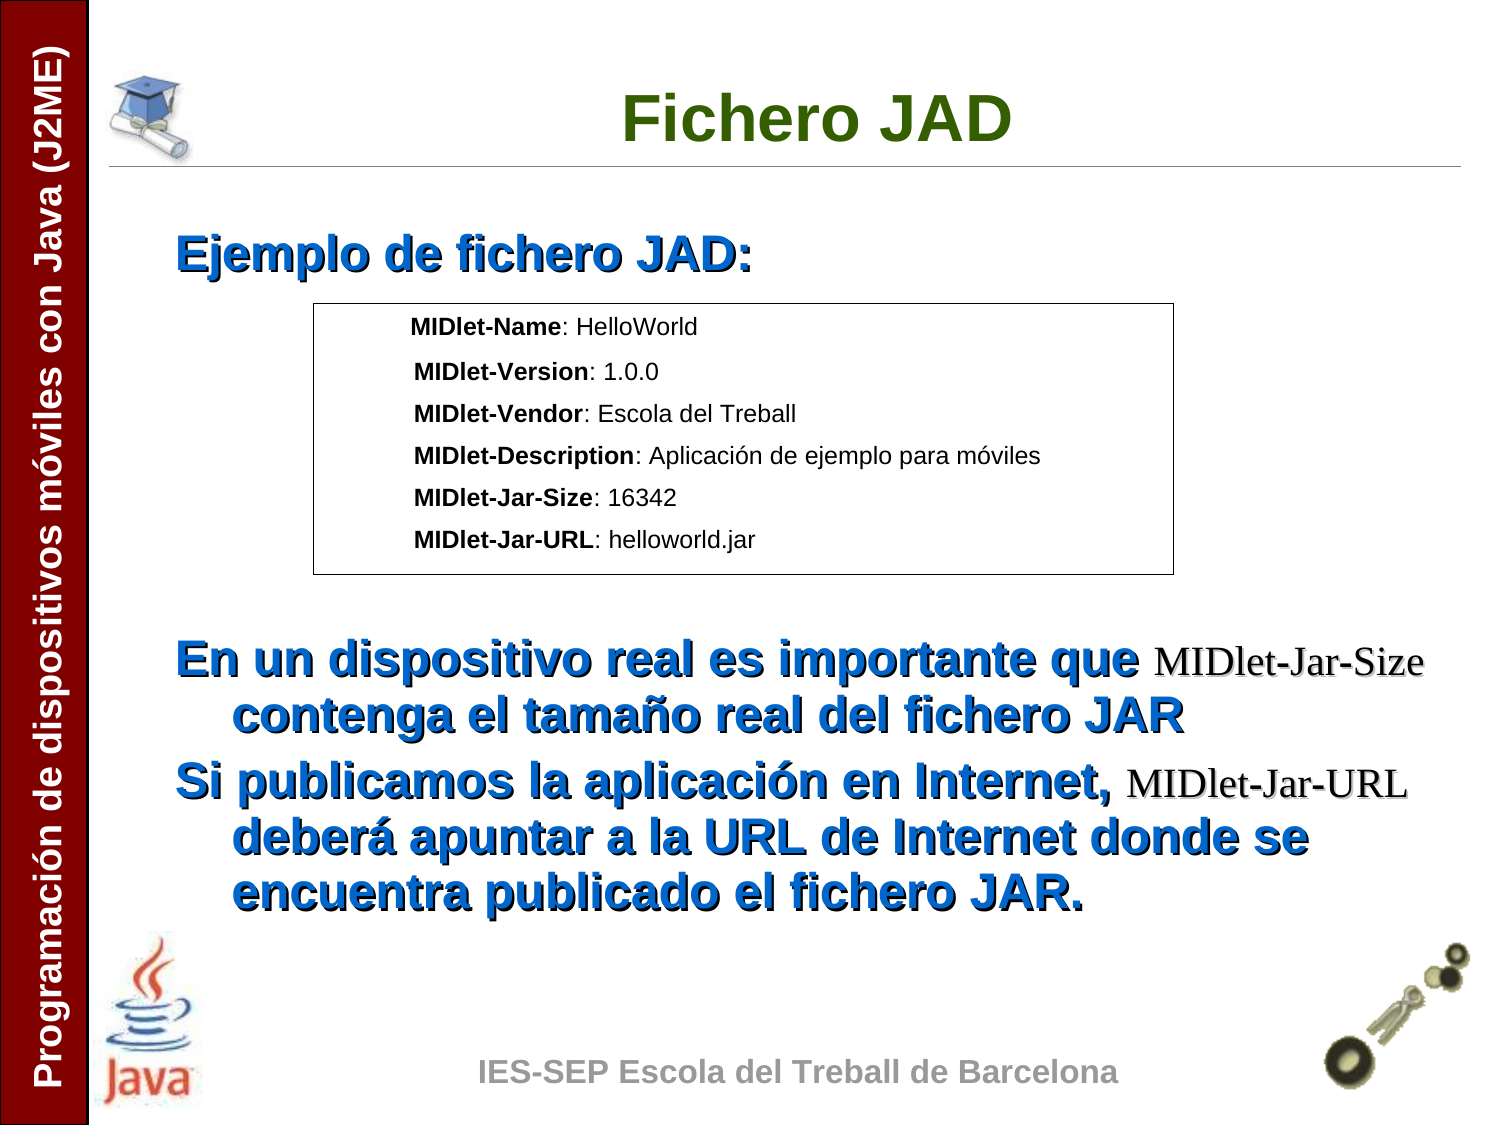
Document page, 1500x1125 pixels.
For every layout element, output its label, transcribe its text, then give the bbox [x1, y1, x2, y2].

picture [1322, 939, 1471, 1094]
picture [93, 931, 204, 1109]
title Fichero JAD [211, 75, 1424, 163]
text_box [313, 303, 1174, 575]
picture [93, 61, 206, 174]
list Ejemplo de fichero JAD: MIDlet-Name: HelloWorld MIDlet-Version: 1.0.0 MIDlet-Vendor: Escola del Treball MIDlet-Description: Aplicación de ejemplo para móviles MIDlet-Jar-Size: 16342 MIDlet-Jar-URL: helloworld.jar En un dispositivo real es importante que MIDlet-Jar-Size contenga el tamaño real del fichero JAR Si publicamos la aplicación en Internet, MIDlet-Jar-URL deberá apuntar a la URL de Internet donde se encuentra publicado el fichero JAR. [174, 224, 1451, 988]
